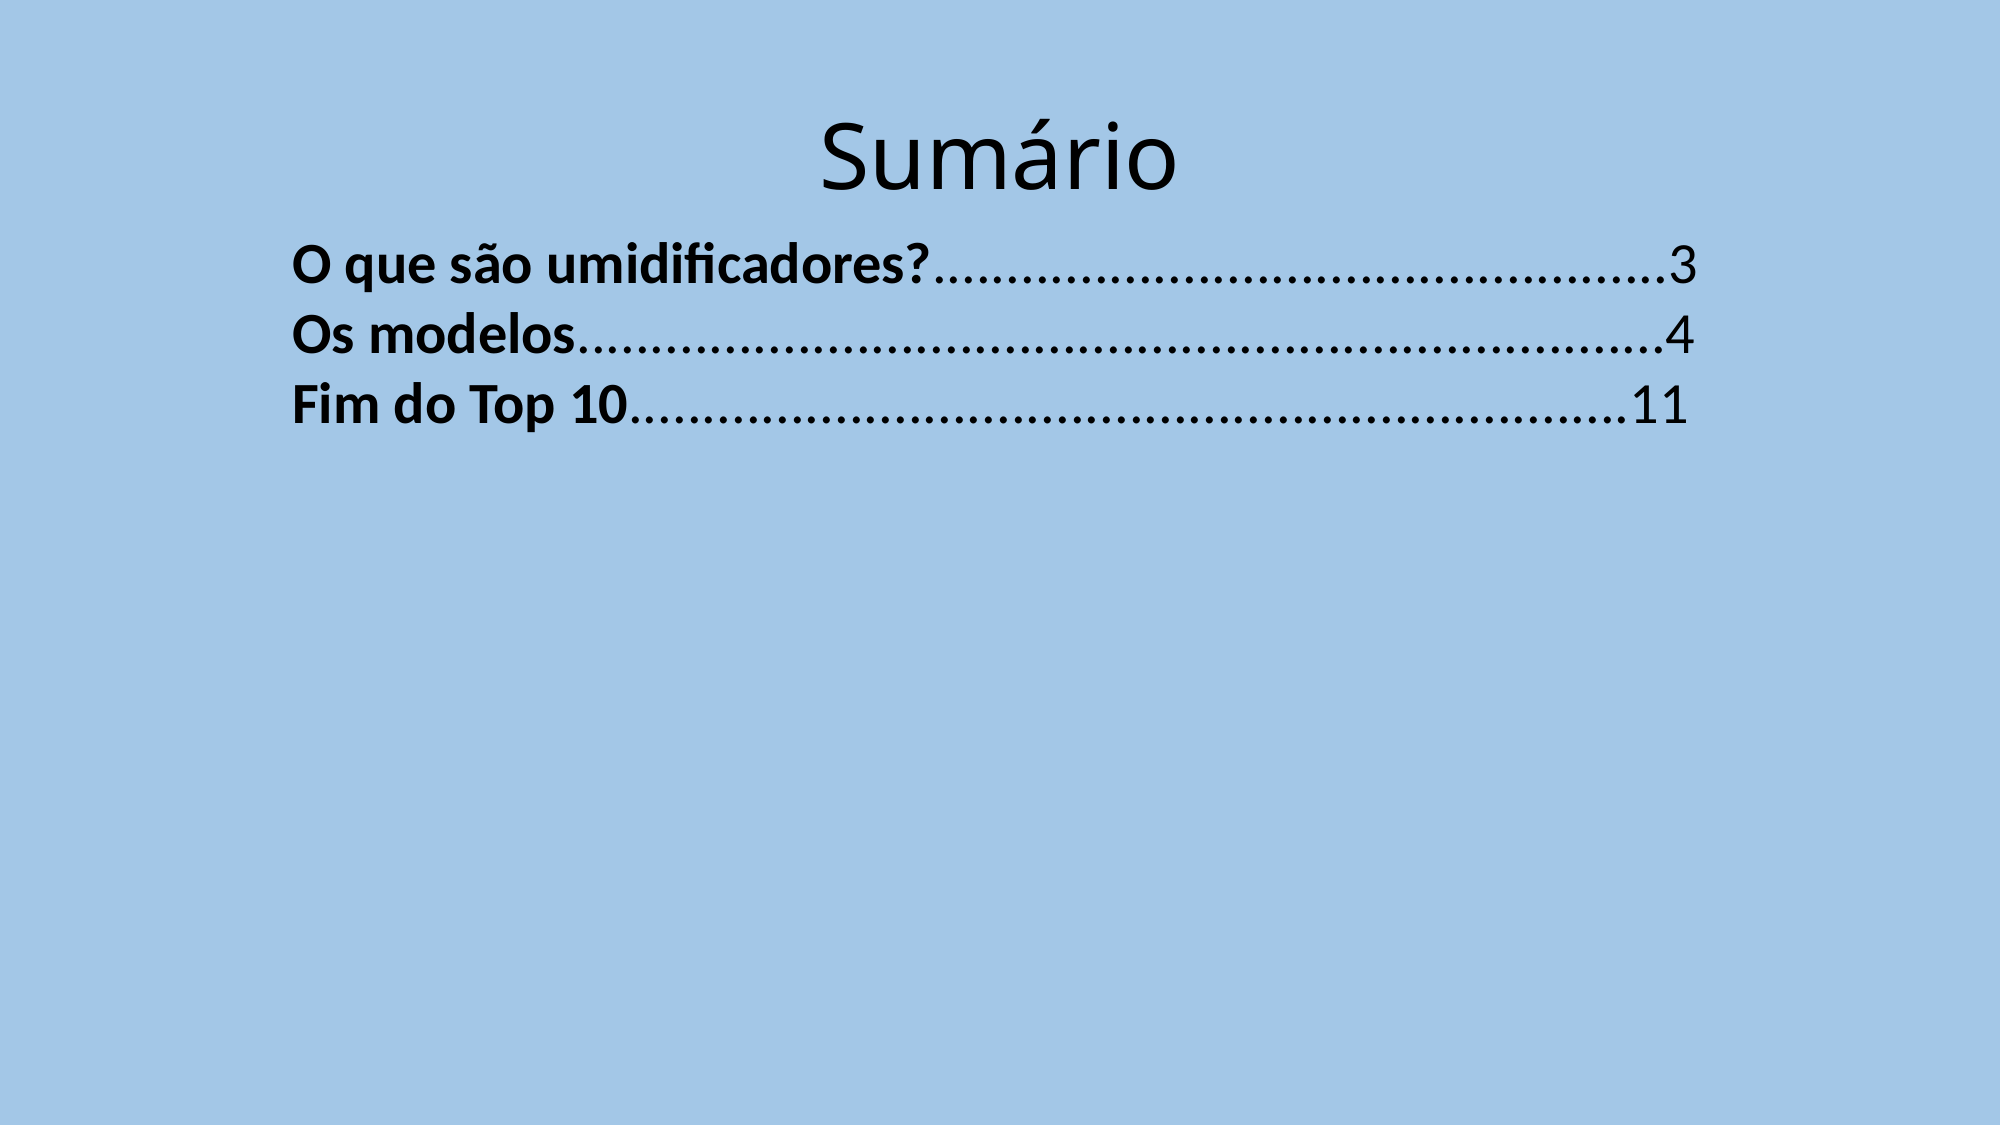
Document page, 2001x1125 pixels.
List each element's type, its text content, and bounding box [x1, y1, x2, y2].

title Sumário [137, 51, 1863, 270]
text_box O que são umidificadores?..................................................3 Os modelos..........................................................................4 Fim do Top 10....................................................................11 [277, 217, 1723, 445]
